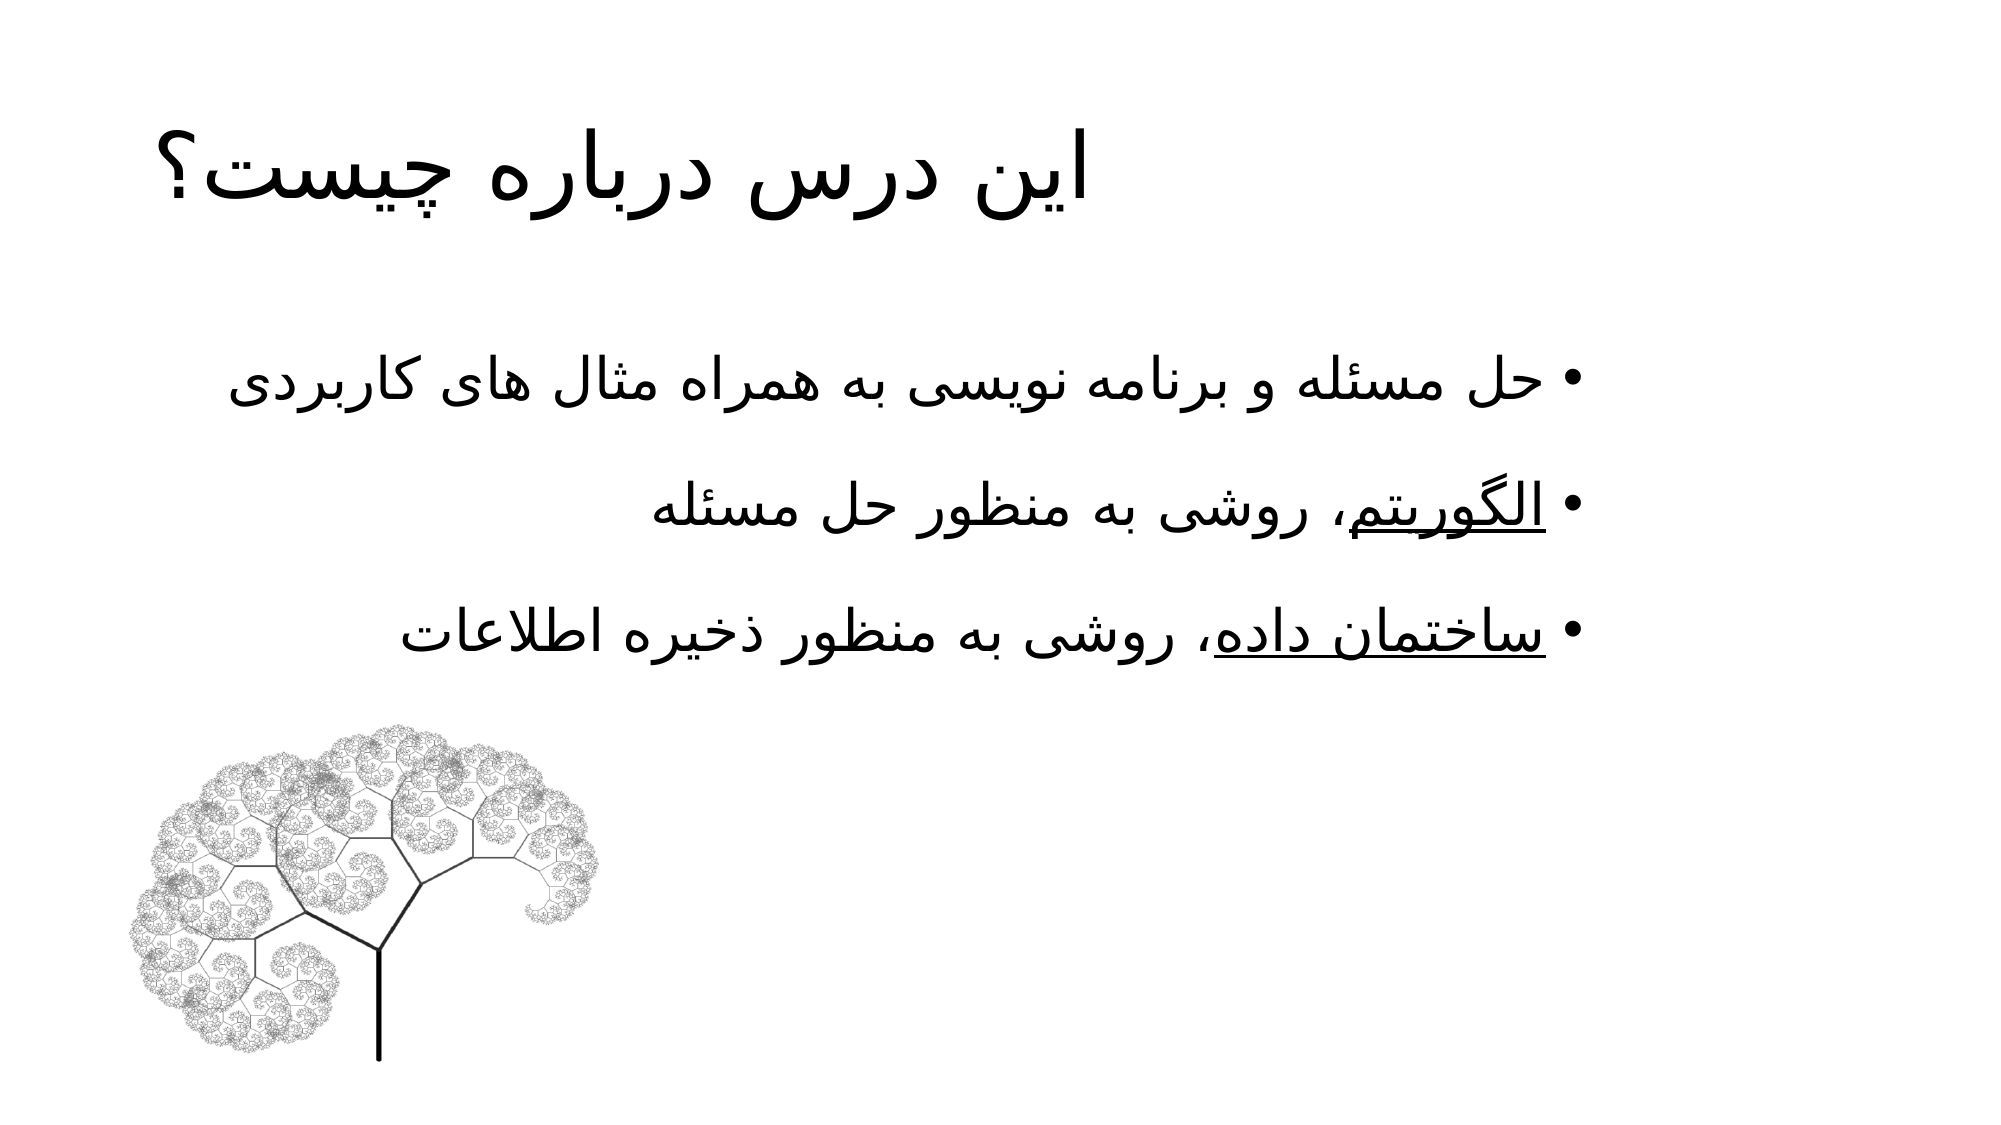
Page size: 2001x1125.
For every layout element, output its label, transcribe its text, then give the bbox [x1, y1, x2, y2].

title این درس درباره چیست؟ [137, 59, 1863, 278]
list حل مسئله و برنامه نویسی به همراه مثال های کاربردی الگوریتم، روشی به منظور حل مسئله ساختمان داده، روشی به منظور ذخیره اطلاعات [137, 299, 1863, 1014]
picture [86, 682, 630, 1125]
